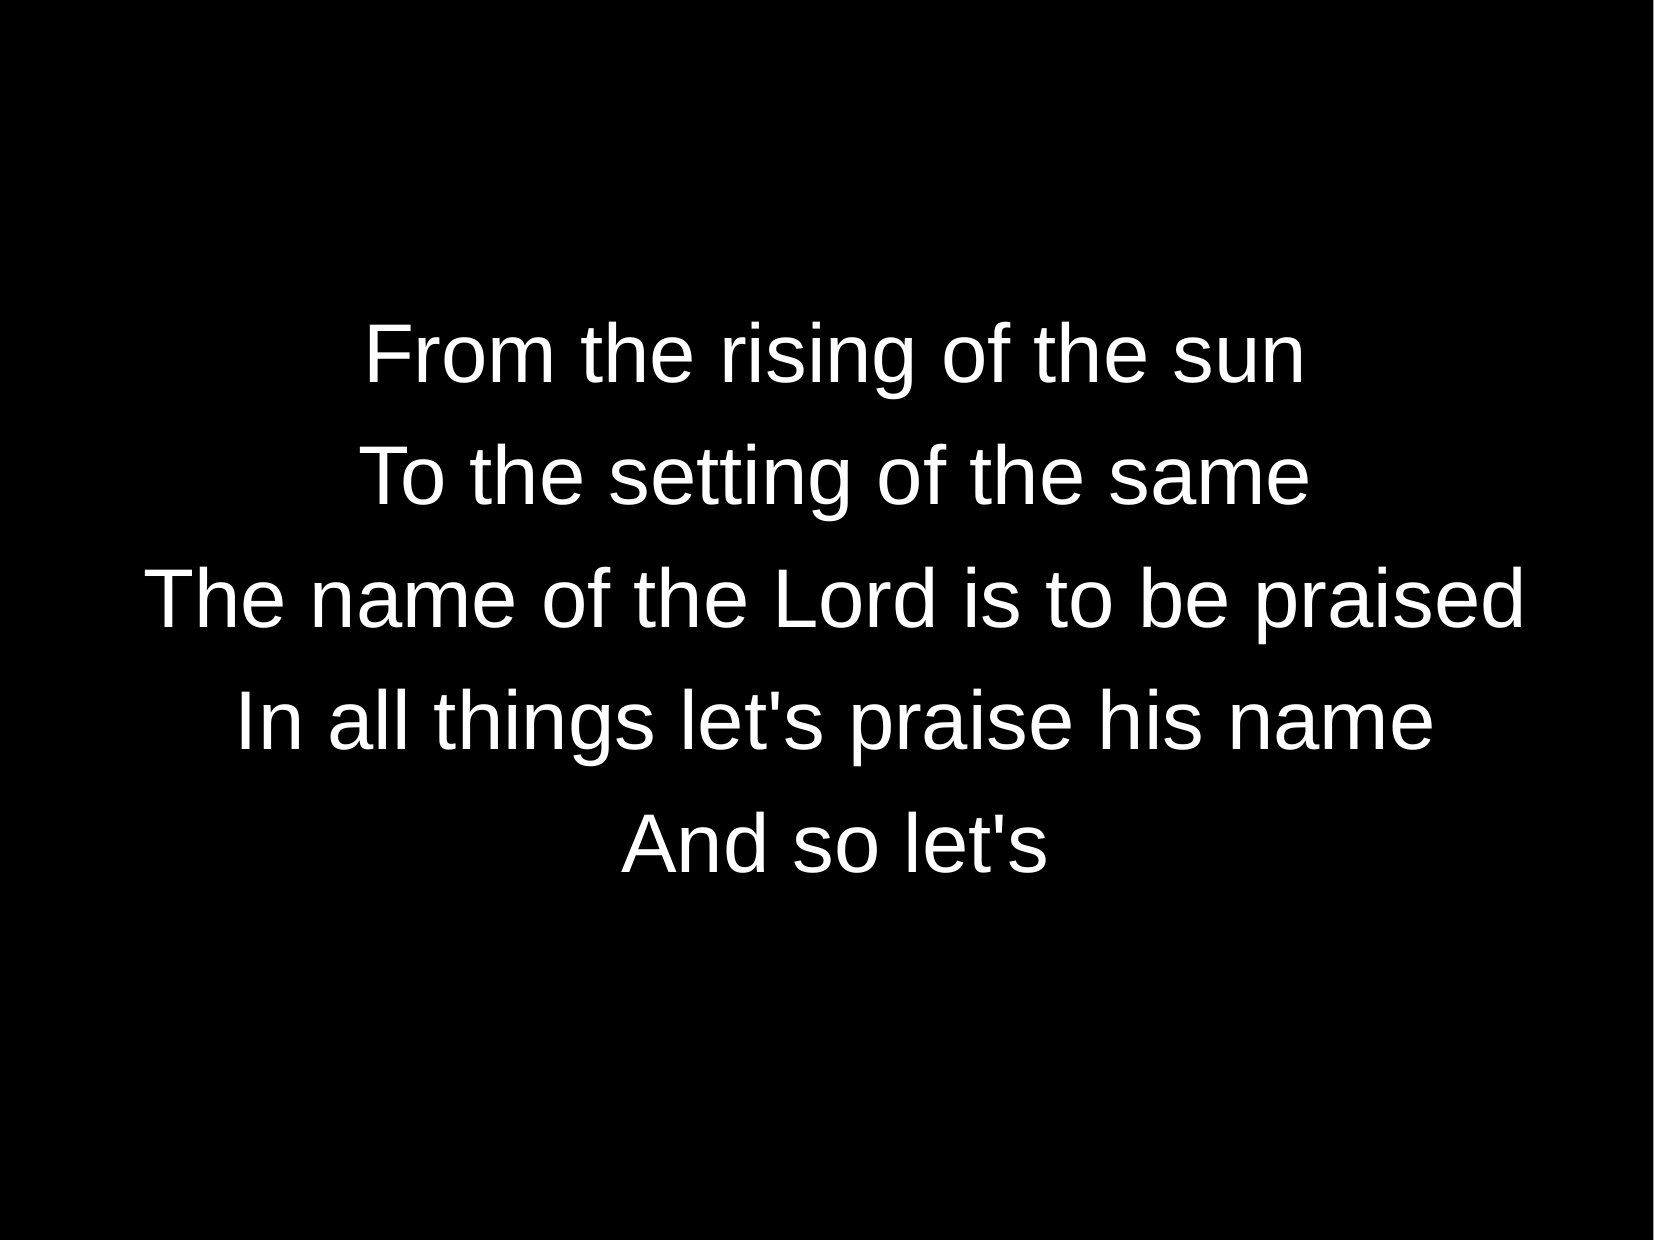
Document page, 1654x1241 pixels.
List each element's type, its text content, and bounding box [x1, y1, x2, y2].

list From the rising of the sun To the setting of the same The name of the Lord is to be praised In all things let's praise his name And so let's [0, 307, 1654, 1027]
